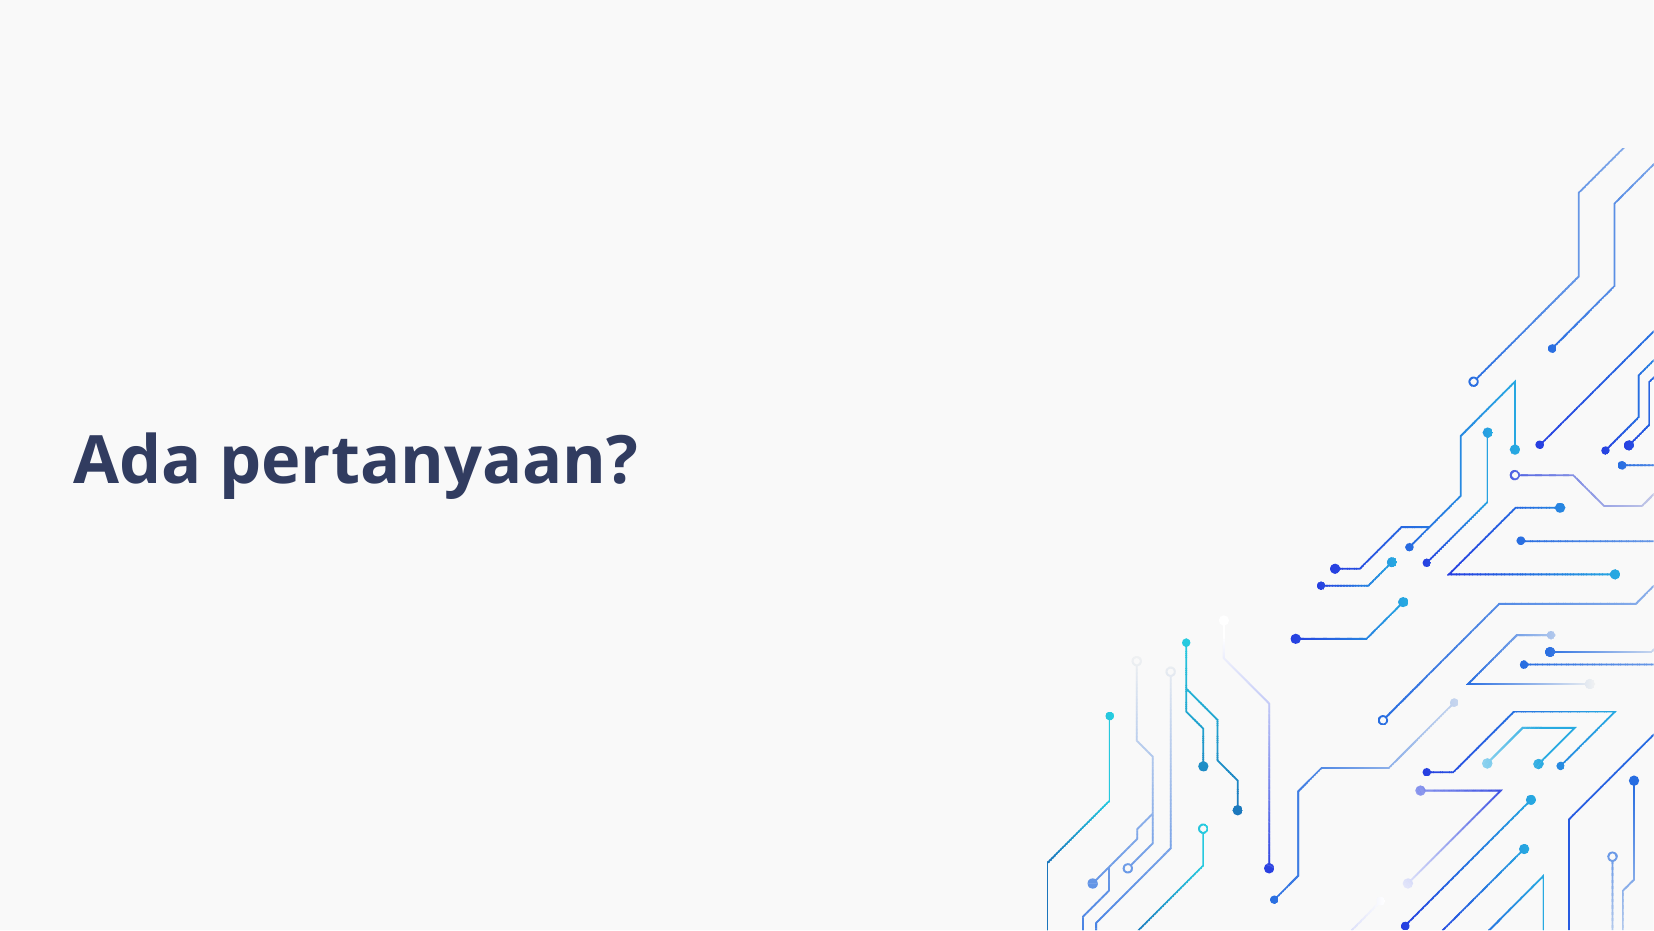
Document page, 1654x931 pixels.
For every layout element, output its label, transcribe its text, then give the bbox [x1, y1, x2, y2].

text_box Ada pertanyaan? [59, 404, 993, 579]
